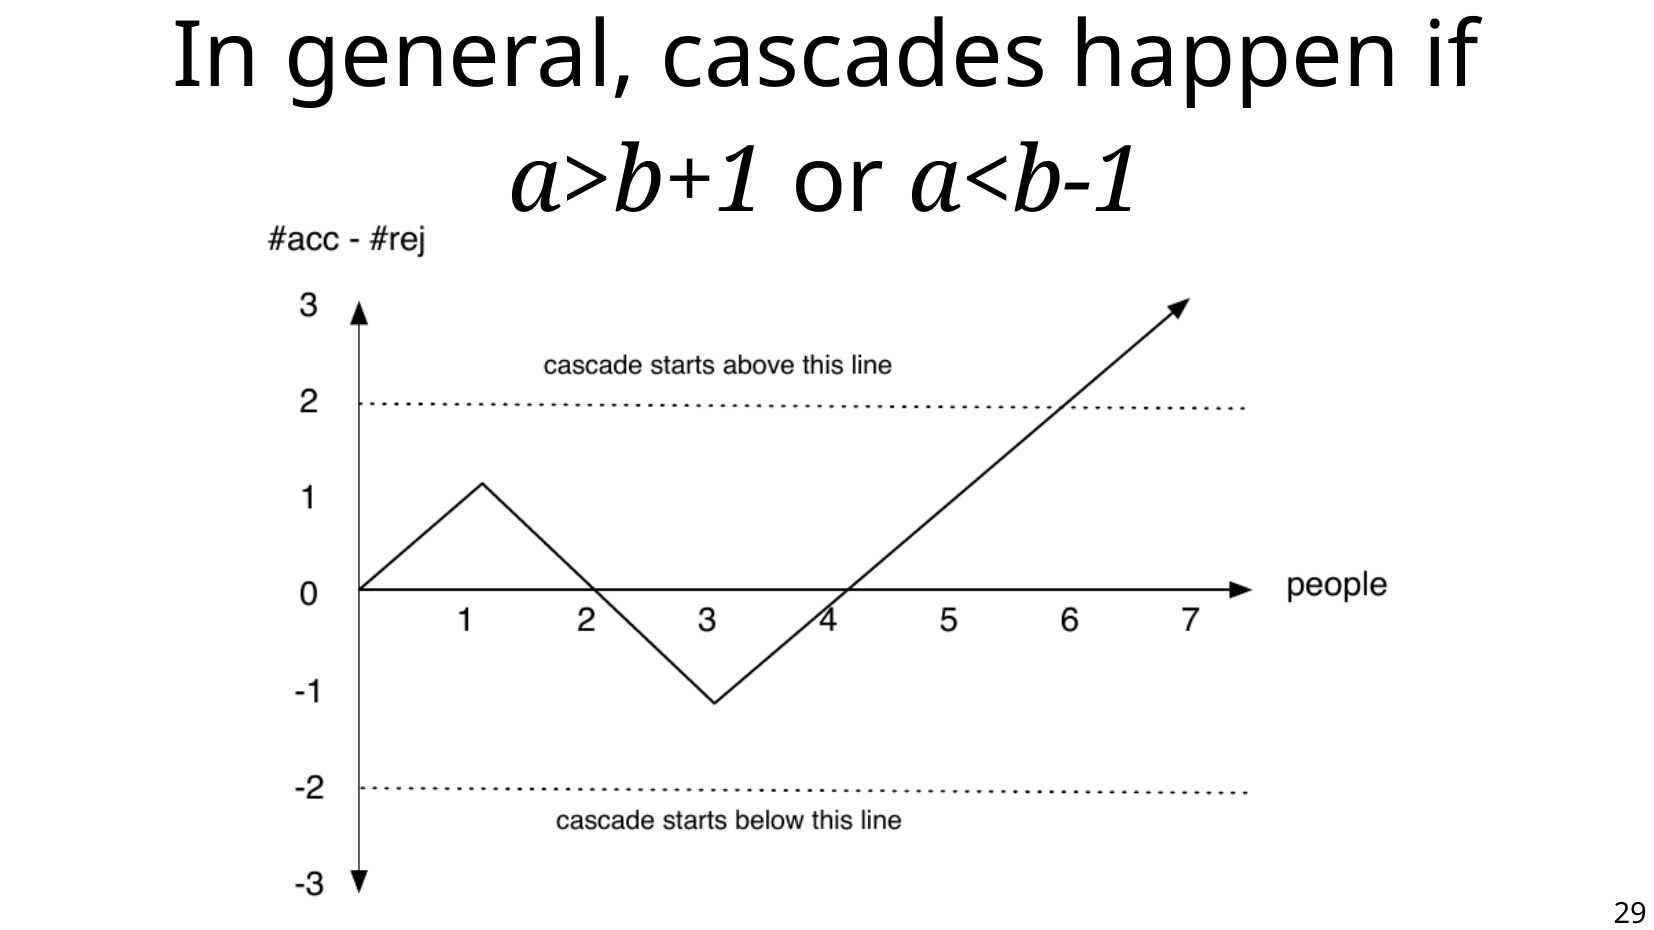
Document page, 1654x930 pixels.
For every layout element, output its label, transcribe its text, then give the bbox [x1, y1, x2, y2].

picture [243, 225, 1411, 924]
title In general, cascades happen if a>b+1 or a<b-1 [82, 1, 1571, 225]
